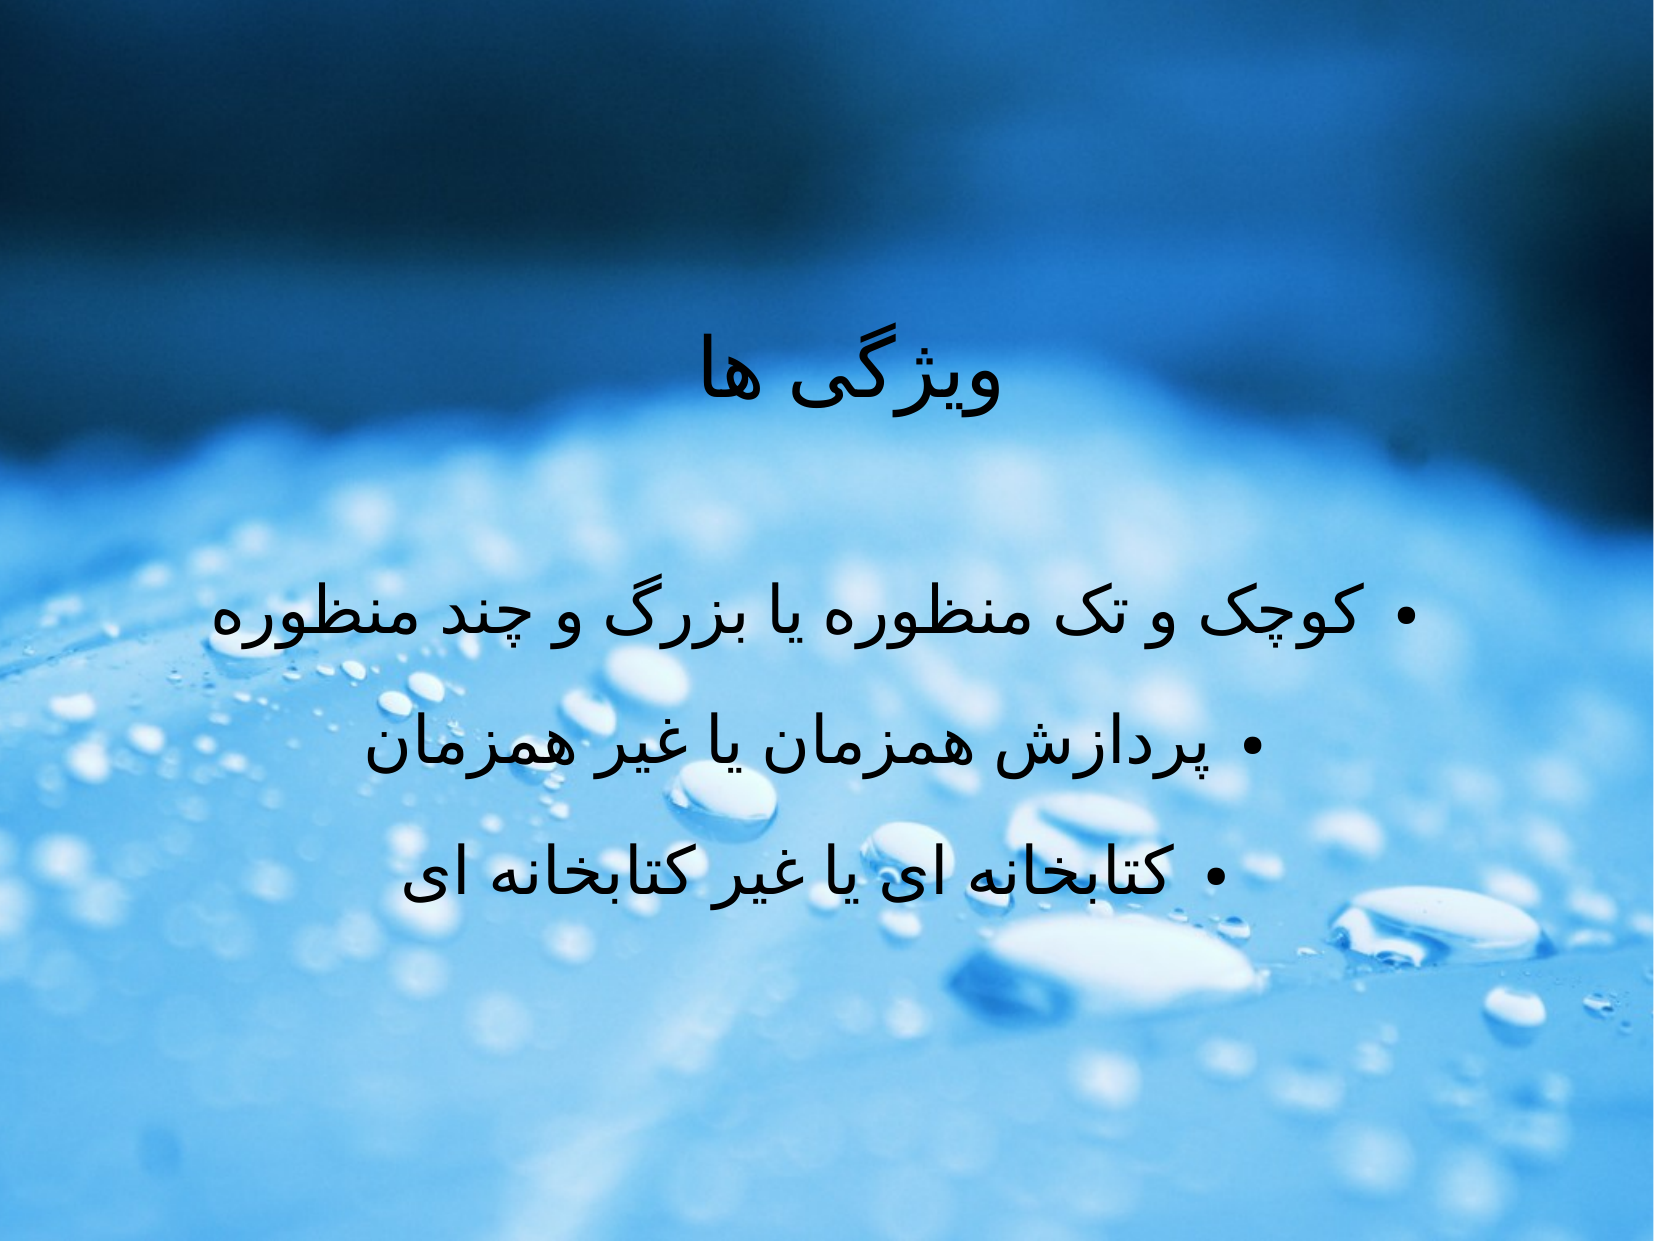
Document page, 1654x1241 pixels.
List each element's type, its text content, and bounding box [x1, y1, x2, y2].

picture [0, 0, 1654, 1241]
subtitle کوچک و تک منظوره یا بزرگ و چند منظوره پردازش همزمان یا غیر همزمان کتابخانه ای یا غیر کتابخانه ای [143, 460, 1485, 992]
title ویژگی ها [107, 274, 1596, 482]
